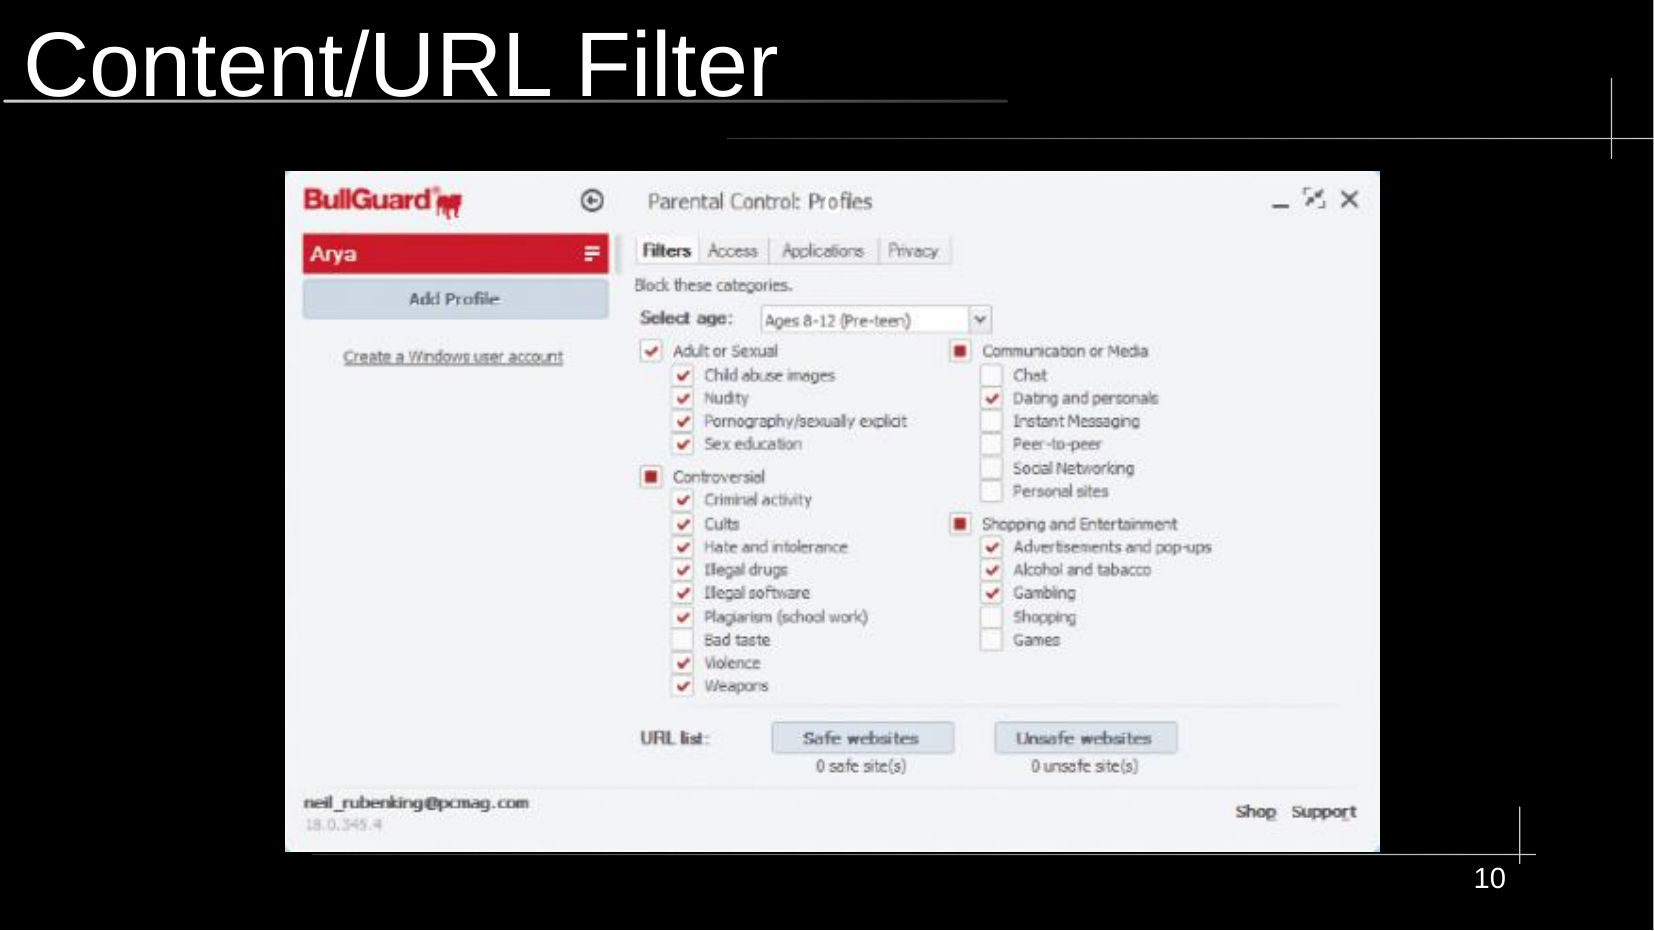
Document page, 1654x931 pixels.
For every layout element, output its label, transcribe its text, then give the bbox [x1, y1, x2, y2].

picture [285, 171, 1380, 852]
title Content/URL Filter [23, 11, 1589, 119]
